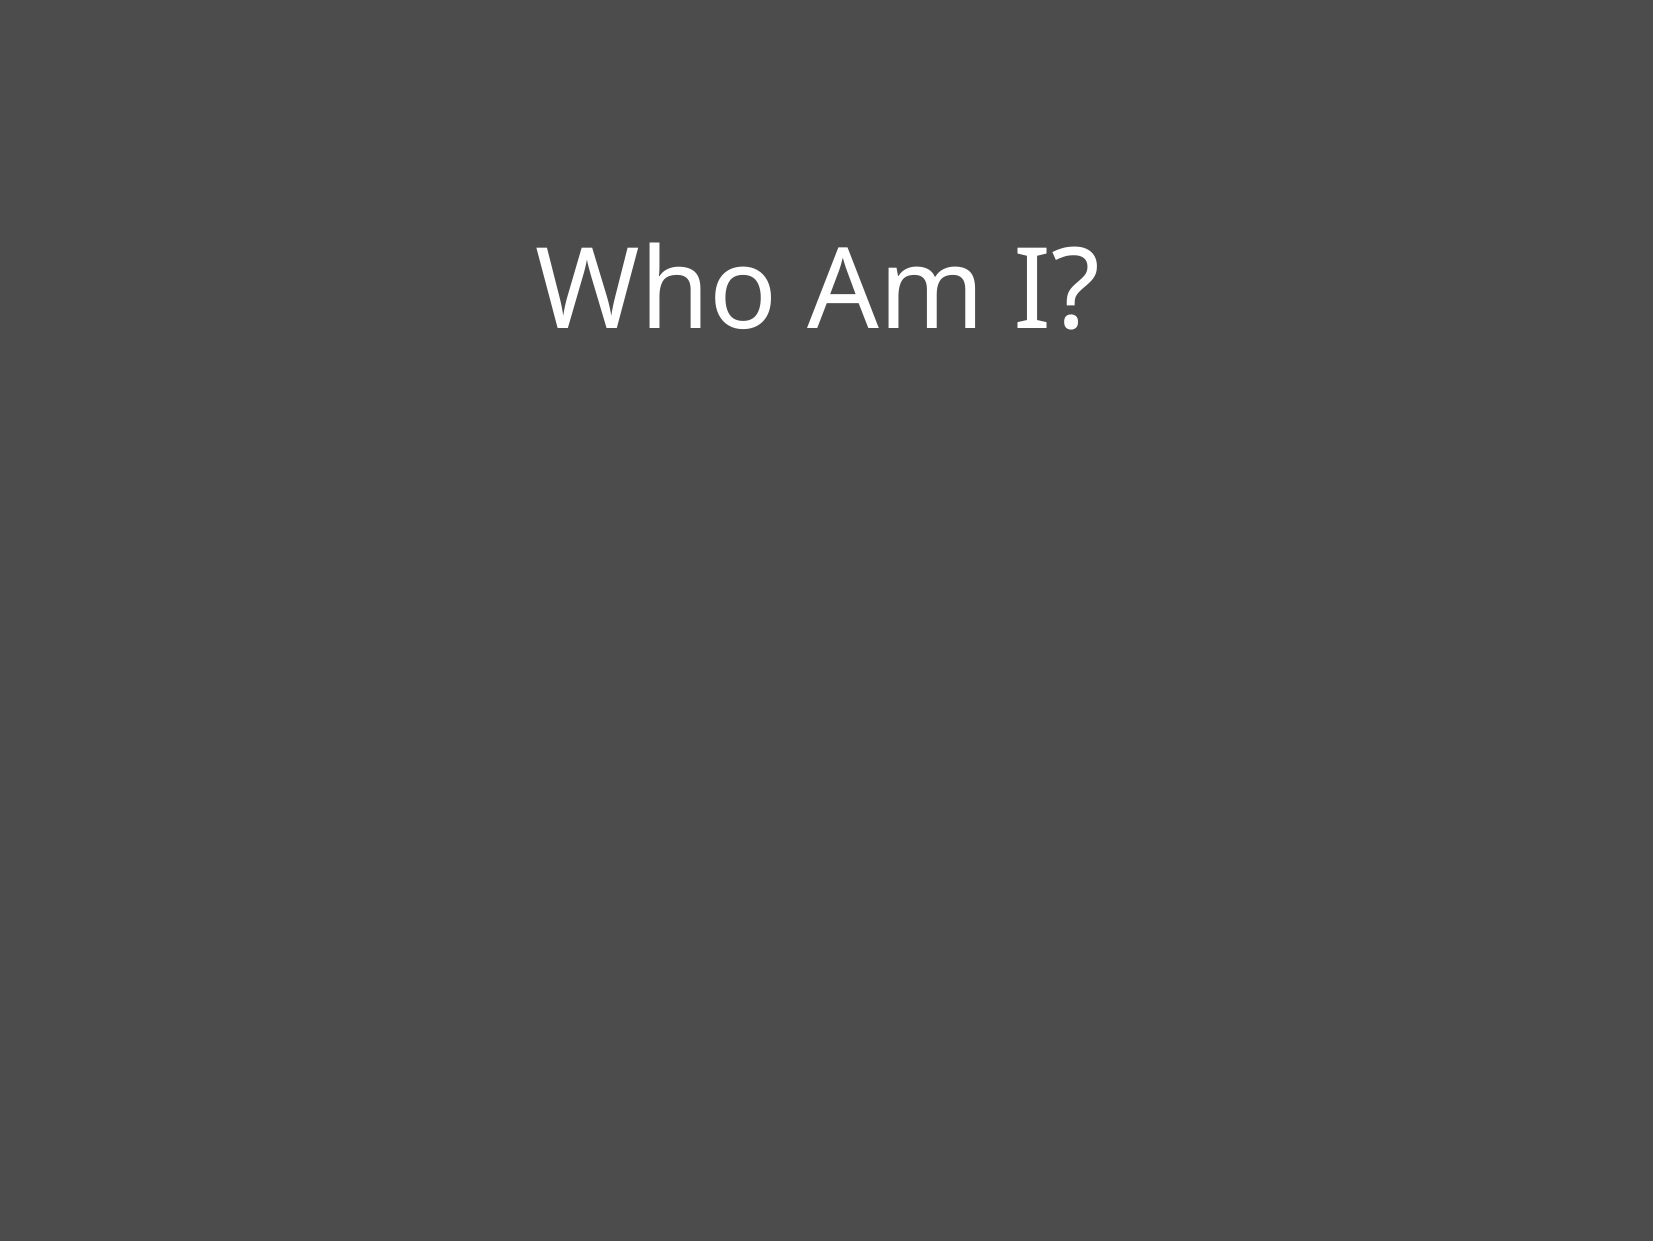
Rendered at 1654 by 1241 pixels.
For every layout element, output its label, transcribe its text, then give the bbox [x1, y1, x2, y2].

title Who Am I? [112, 193, 1524, 401]
